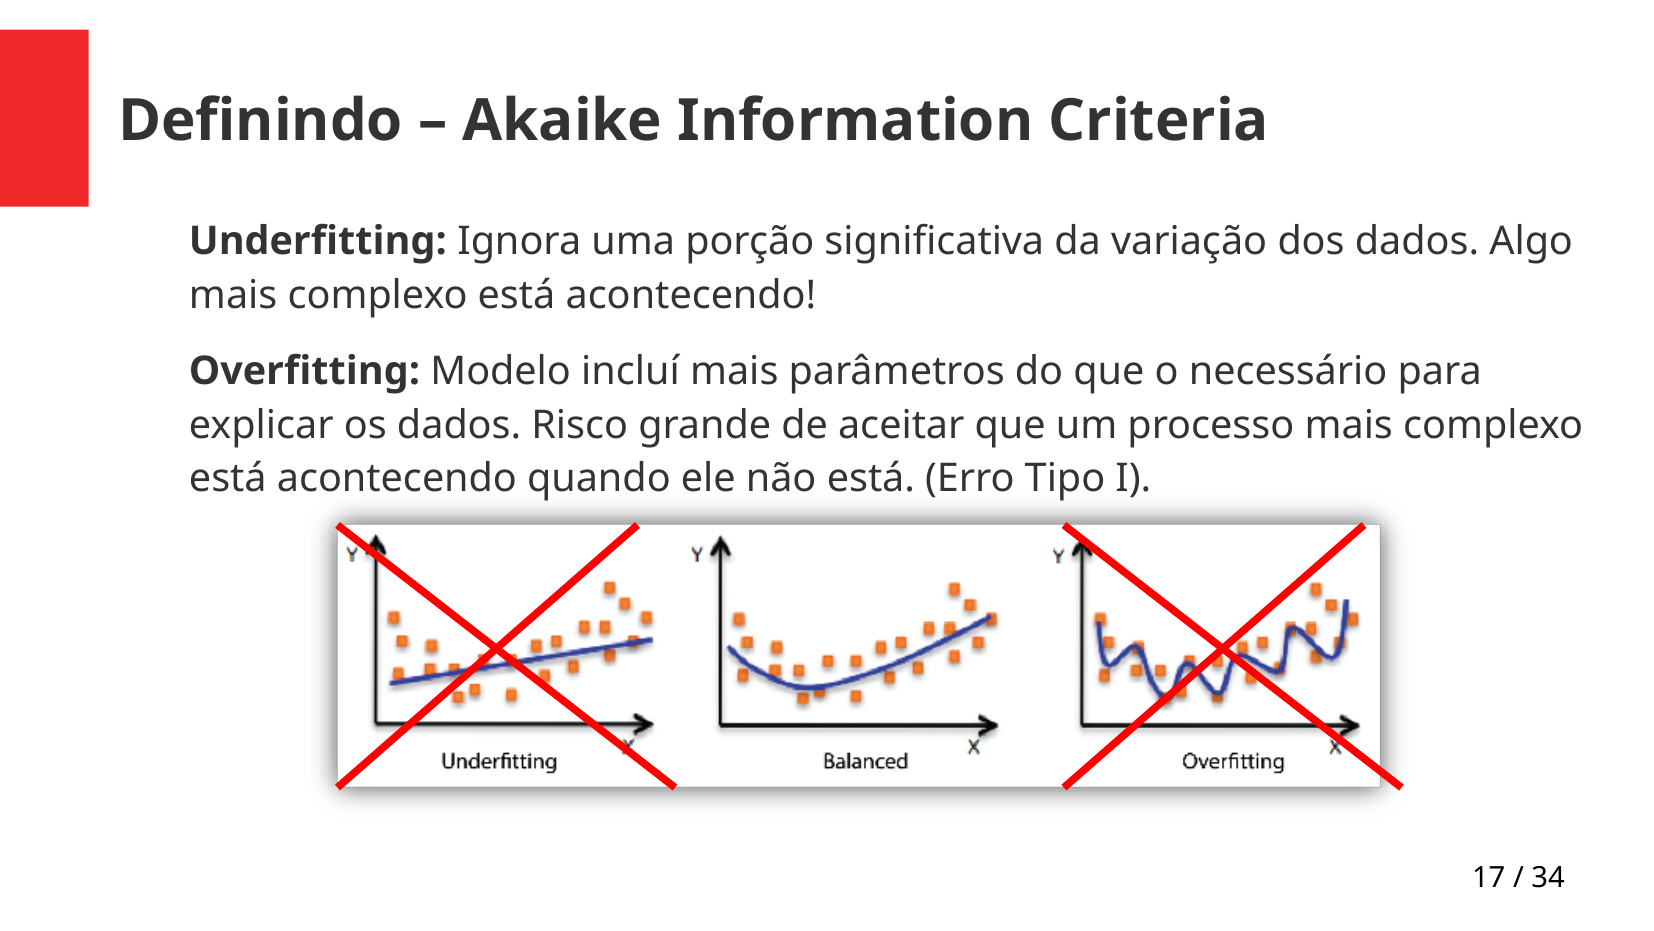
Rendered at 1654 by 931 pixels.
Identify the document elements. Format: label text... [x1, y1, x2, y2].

title Definindo – Akaike Information Criteria [118, 29, 1595, 207]
list Underfitting: Ignora uma porção significativa da variação dos dados. Algo mais complexo está acontecendo! Overfitting: Modelo incluí mais parâmetros do que o necessário para explicar os dados. Risco grande de aceitar que um processo mais complexo está acontecendo quando ele não está. (Erro Tipo I). [118, 212, 1595, 774]
picture [300, 487, 1418, 826]
